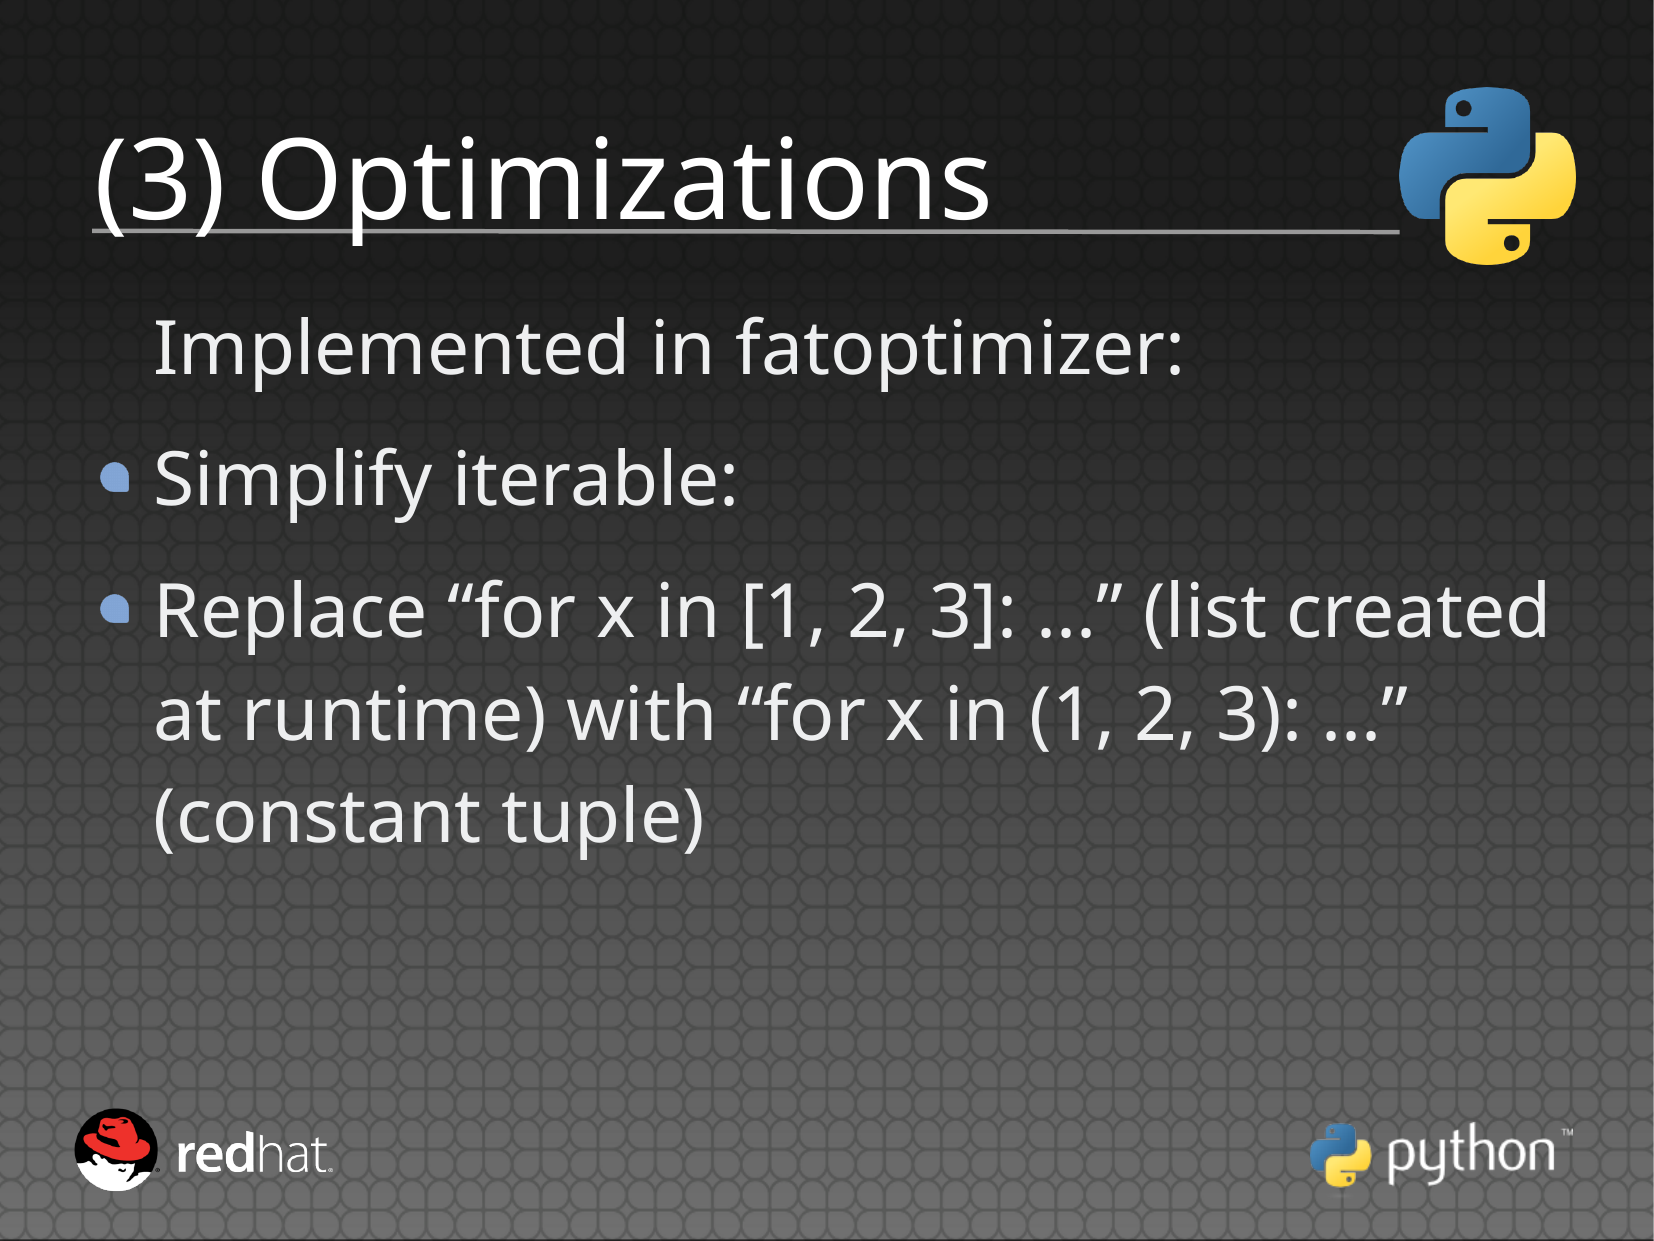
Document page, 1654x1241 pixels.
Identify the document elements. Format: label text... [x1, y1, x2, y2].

title (3) Optimizations [94, 100, 1426, 251]
picture [0, 0, 1654, 1241]
list Implemented in fatoptimizer: Simplify iterable: Replace “for x in [1, 2, 3]: ...” (list created at runtime) with “for x in (1, 2, 3): ...” (constant tuple) [82, 293, 1571, 1034]
